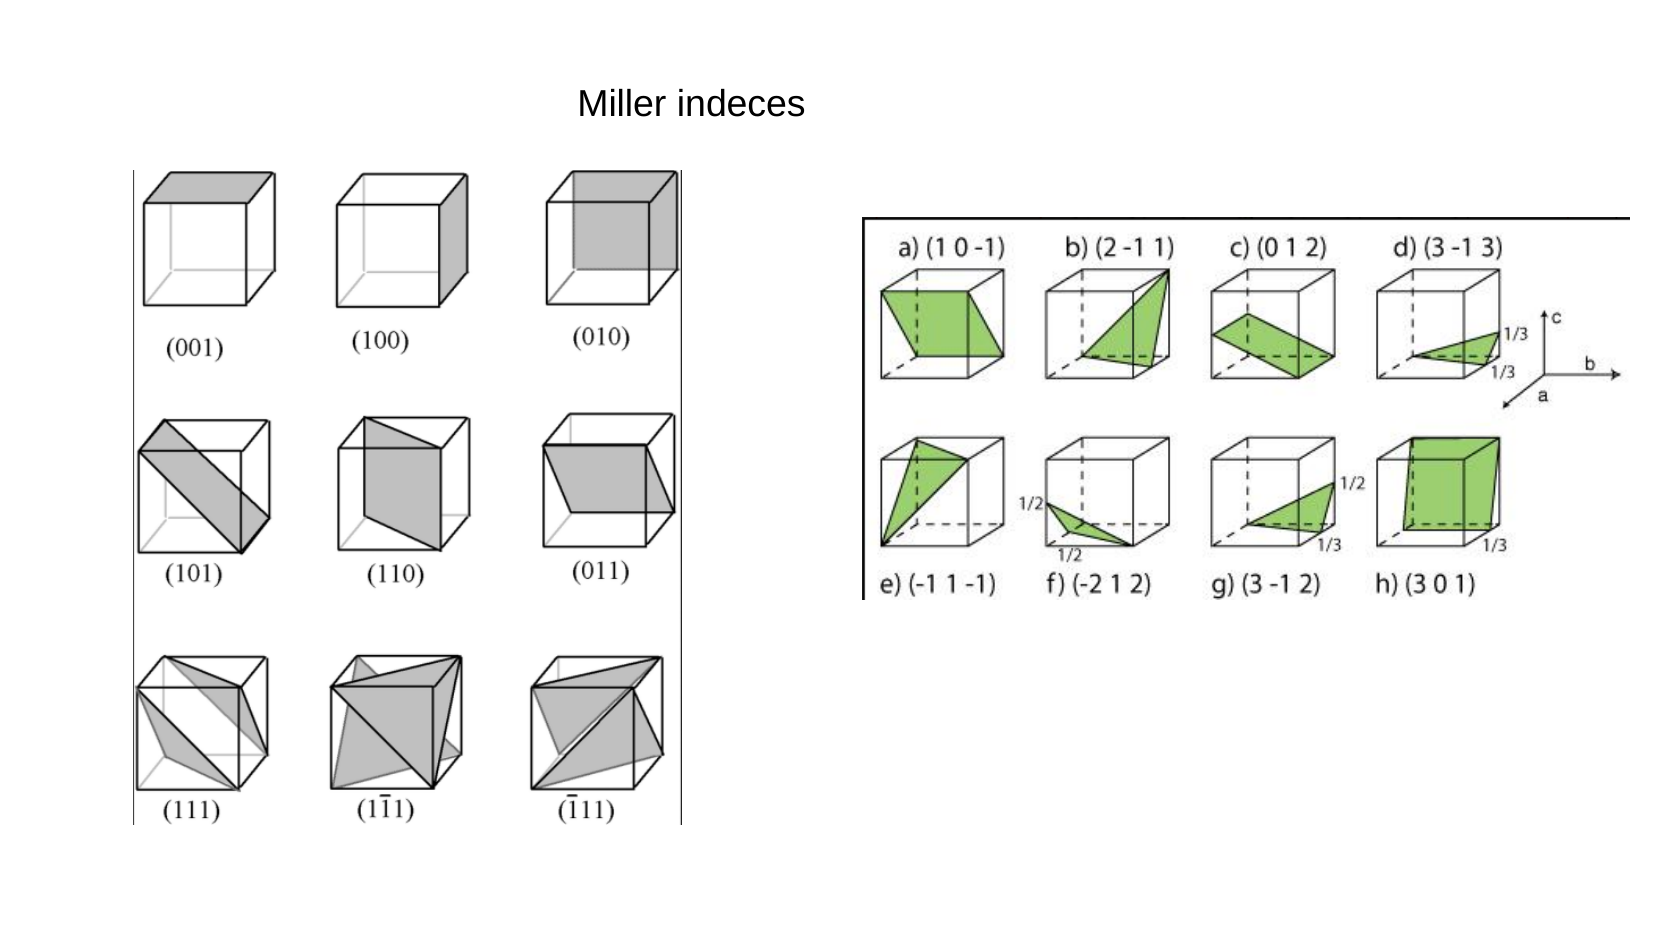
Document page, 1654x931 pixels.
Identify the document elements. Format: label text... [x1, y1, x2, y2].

picture [133, 170, 682, 826]
text_box Miller indeces [562, 75, 822, 132]
picture [862, 217, 1630, 601]
